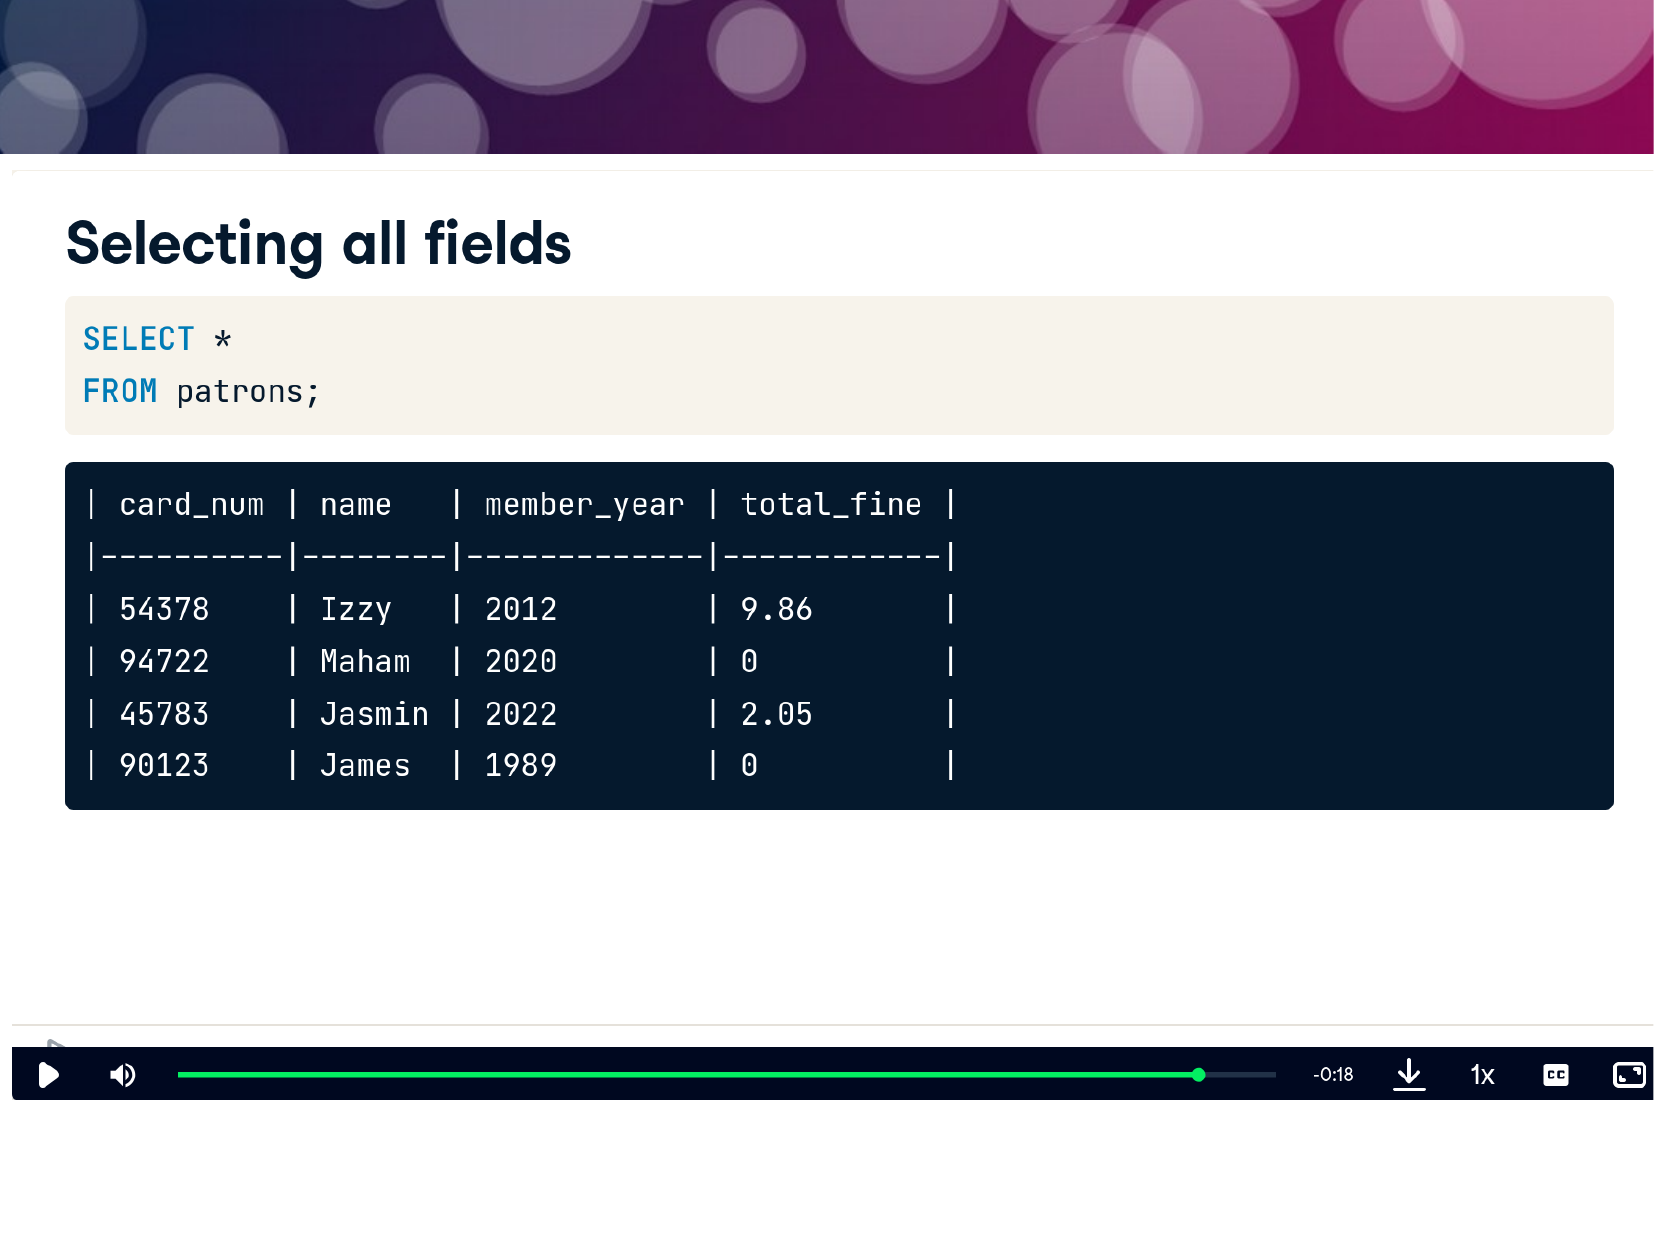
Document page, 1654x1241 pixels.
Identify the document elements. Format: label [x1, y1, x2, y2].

picture [0, 0, 1654, 154]
picture [12, 170, 1654, 1100]
